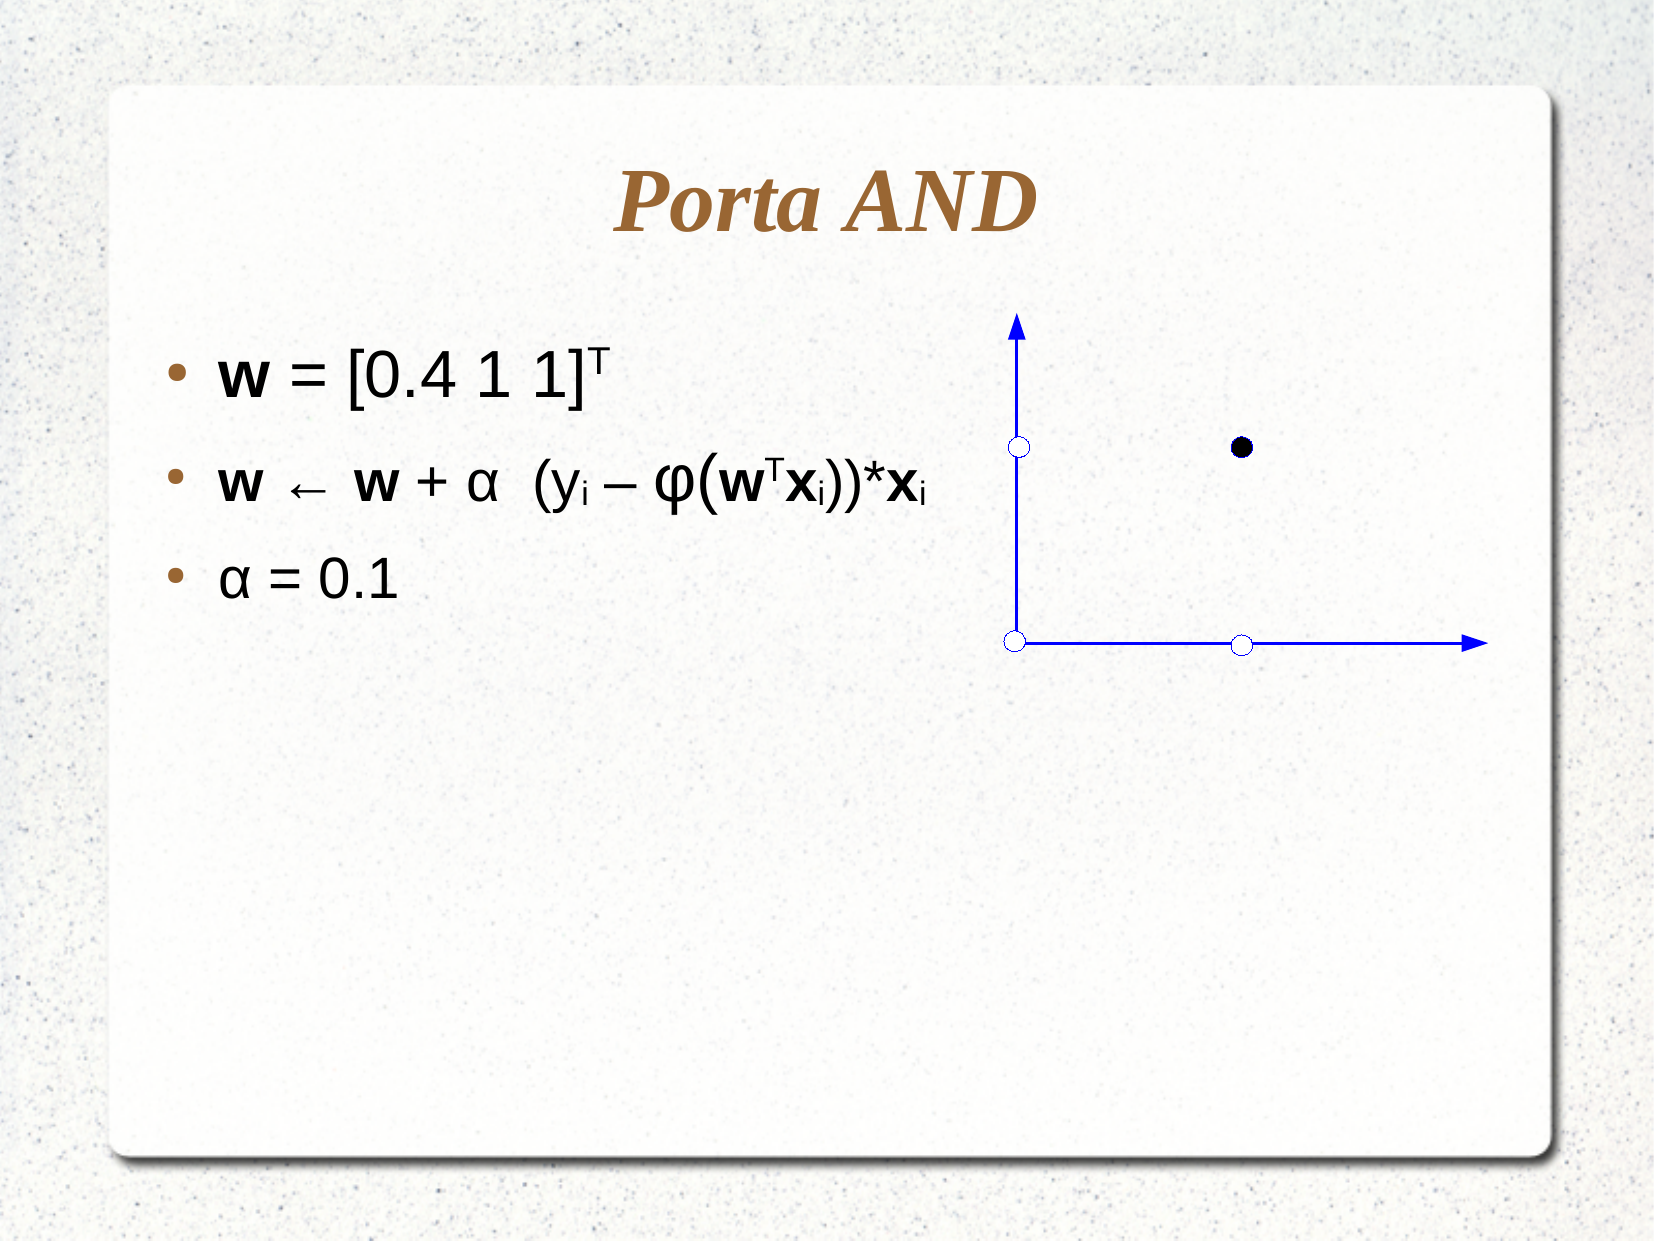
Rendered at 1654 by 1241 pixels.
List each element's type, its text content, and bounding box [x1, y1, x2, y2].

picture [0, 0, 1654, 1241]
list w = [0.4 1 1]T w ← w + α (yi – φ(wTxi))*xi α = 0.1 [147, 336, 1506, 1241]
title Porta AND [118, 96, 1536, 304]
